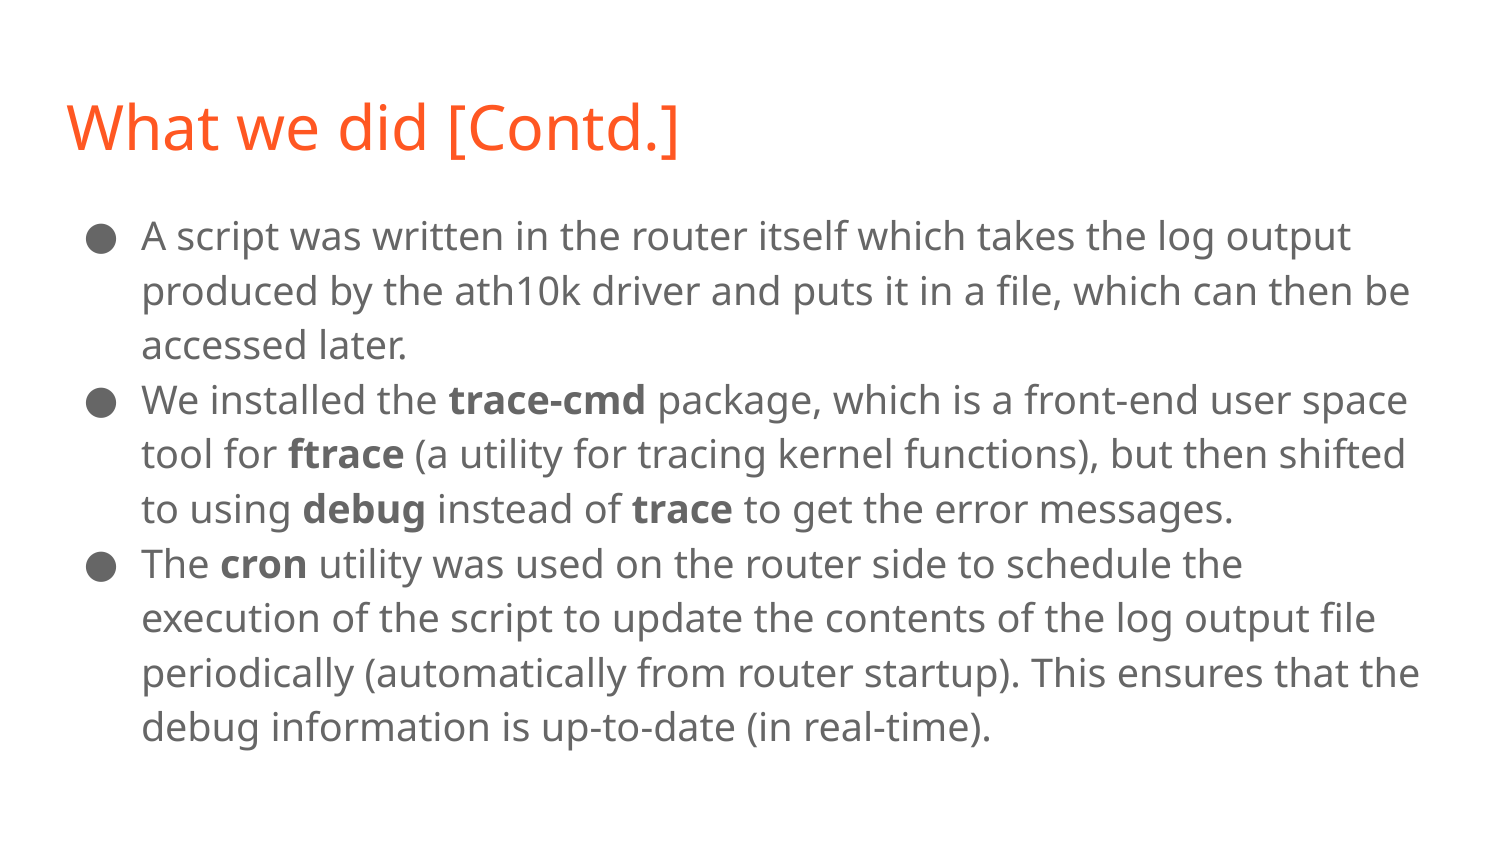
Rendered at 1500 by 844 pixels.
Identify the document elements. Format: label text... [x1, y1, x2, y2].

title What we did [Contd.] [51, 72, 1449, 167]
list A script was written in the router itself which takes the log output produced by the ath10k driver and puts it in a file, which can then be accessed later. We installed the trace-cmd package, which is a front-end user space tool for ftrace (a utility for tracing kernel functions), but then shifted to using debug instead of trace to get the error messages. The cron utility was used on the router side to schedule the execution of the script to update the contents of the log output file periodically (automatically from router startup). This ensures that the debug information is up-to-date (in real-time). [51, 189, 1449, 750]
